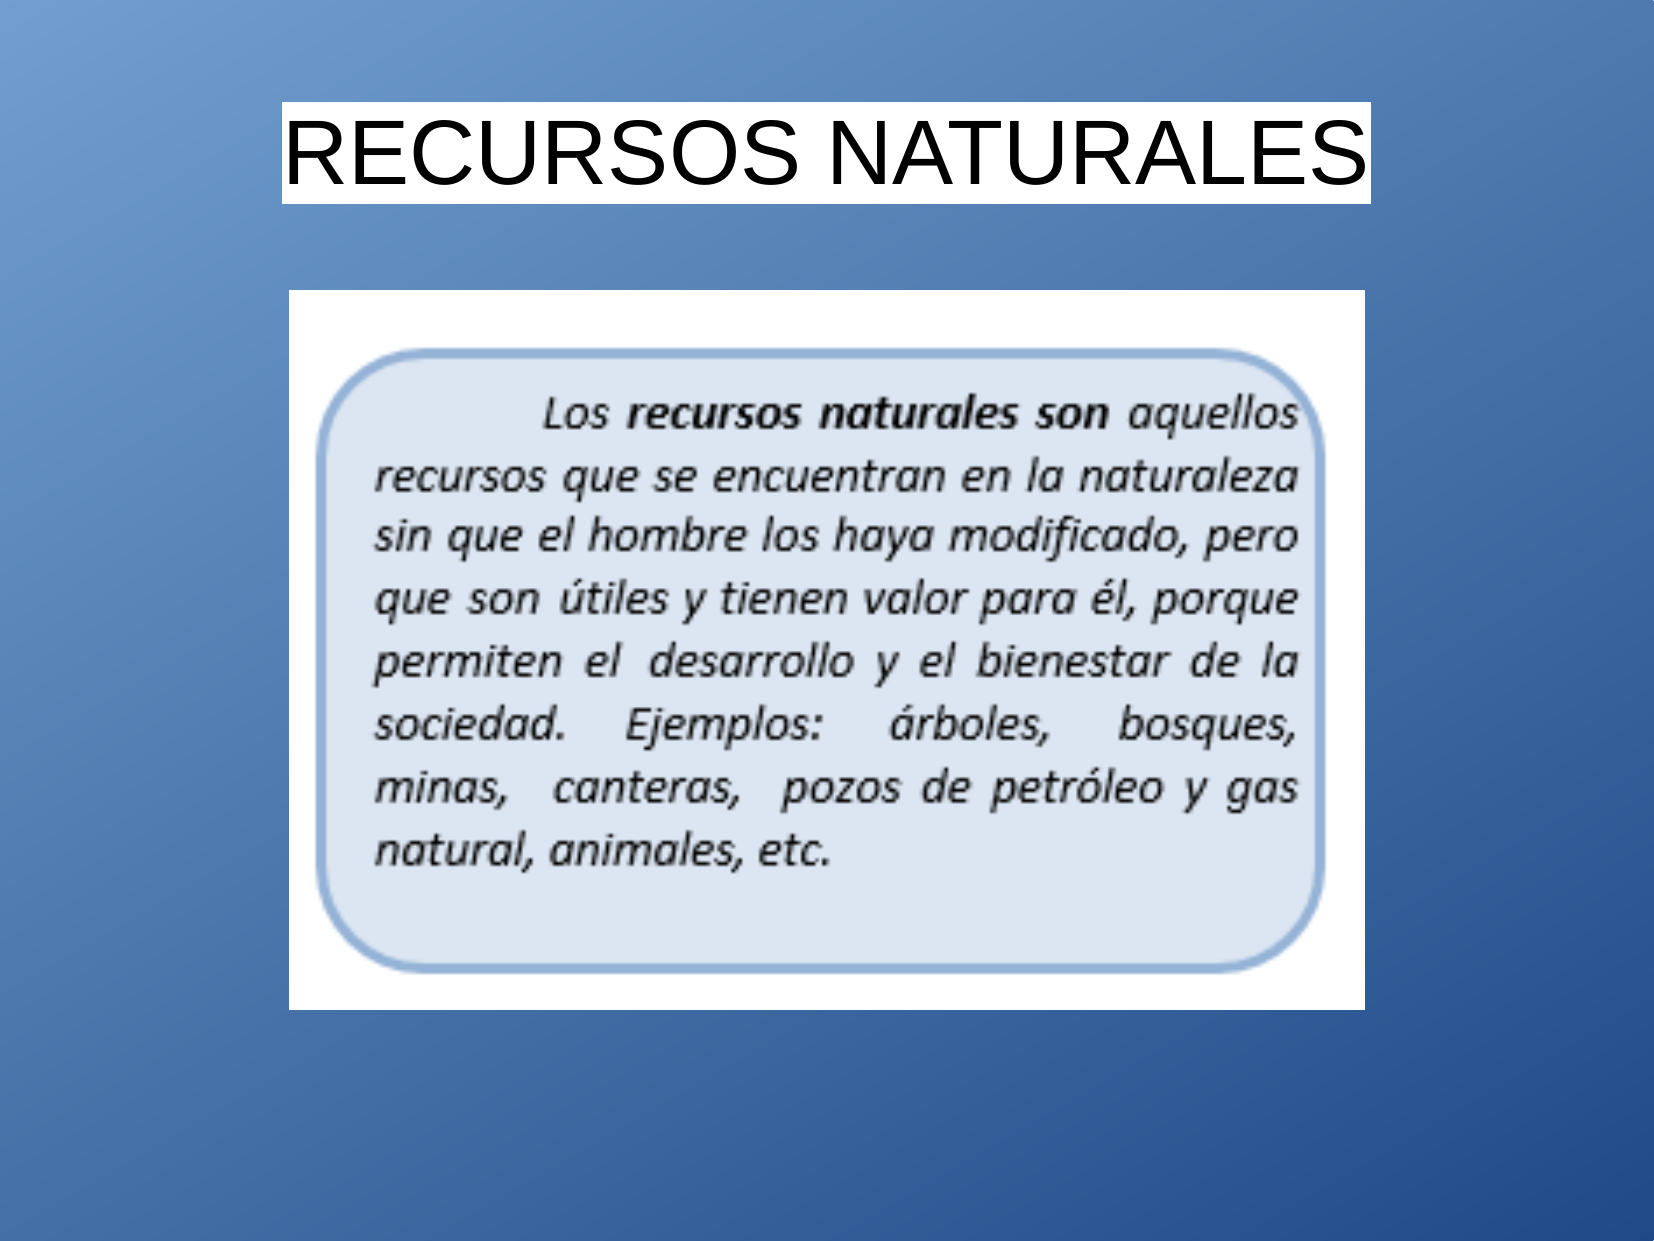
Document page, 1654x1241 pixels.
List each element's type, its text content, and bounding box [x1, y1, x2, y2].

picture [289, 290, 1365, 1010]
title RECURSOS NATURALES [82, 49, 1571, 257]
